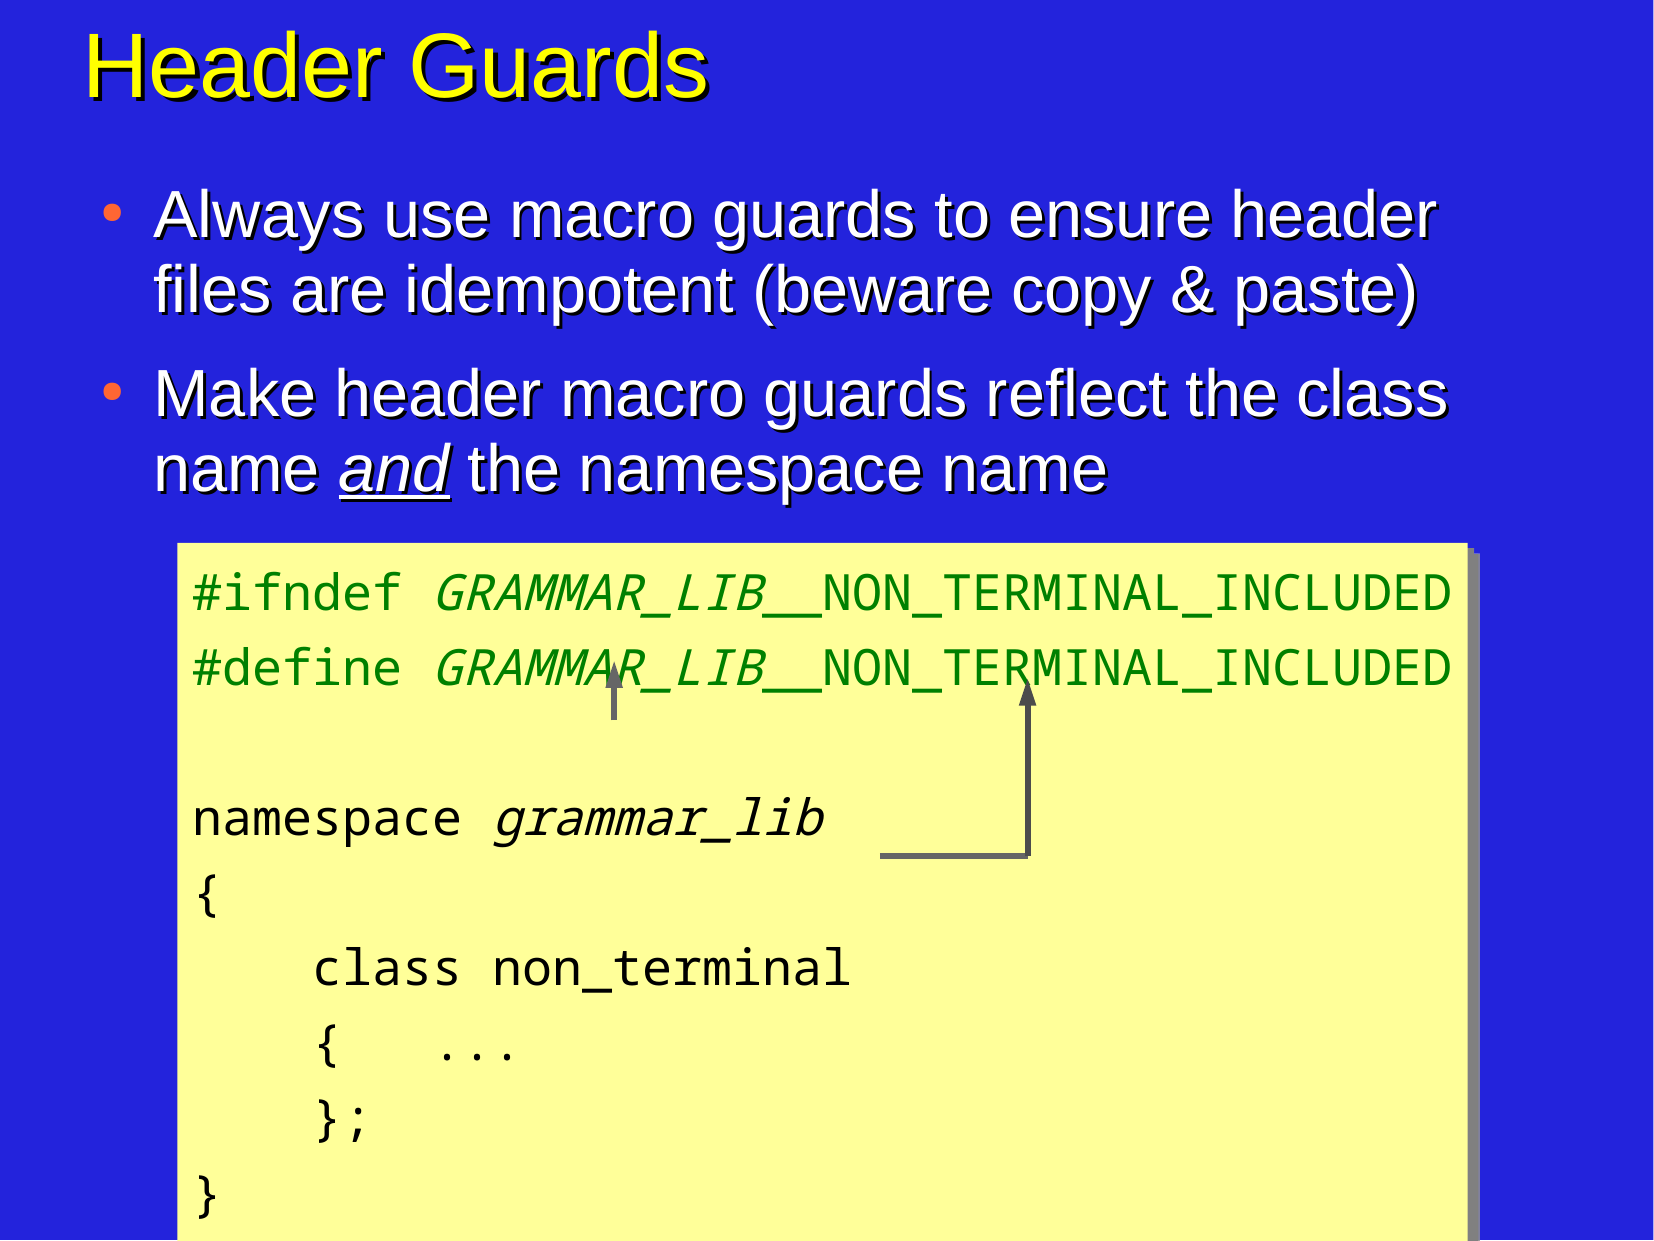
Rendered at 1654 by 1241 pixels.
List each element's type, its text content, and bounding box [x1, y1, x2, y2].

title Header Guards [82, 2, 1571, 130]
list Always use macro guards to ensure header files are idempotent (beware copy & paste) Make header macro guards reflect the class name and the namespace name [82, 177, 1571, 1182]
text_box #ifndef GRAMMAR_LIB__NON_TERMINAL_INCLUDED #define GRAMMAR_LIB__NON_TERMINAL_INCLUDED namespace grammar_lib { class non_terminal { ... }; } #endif [177, 542, 1468, 1241]
